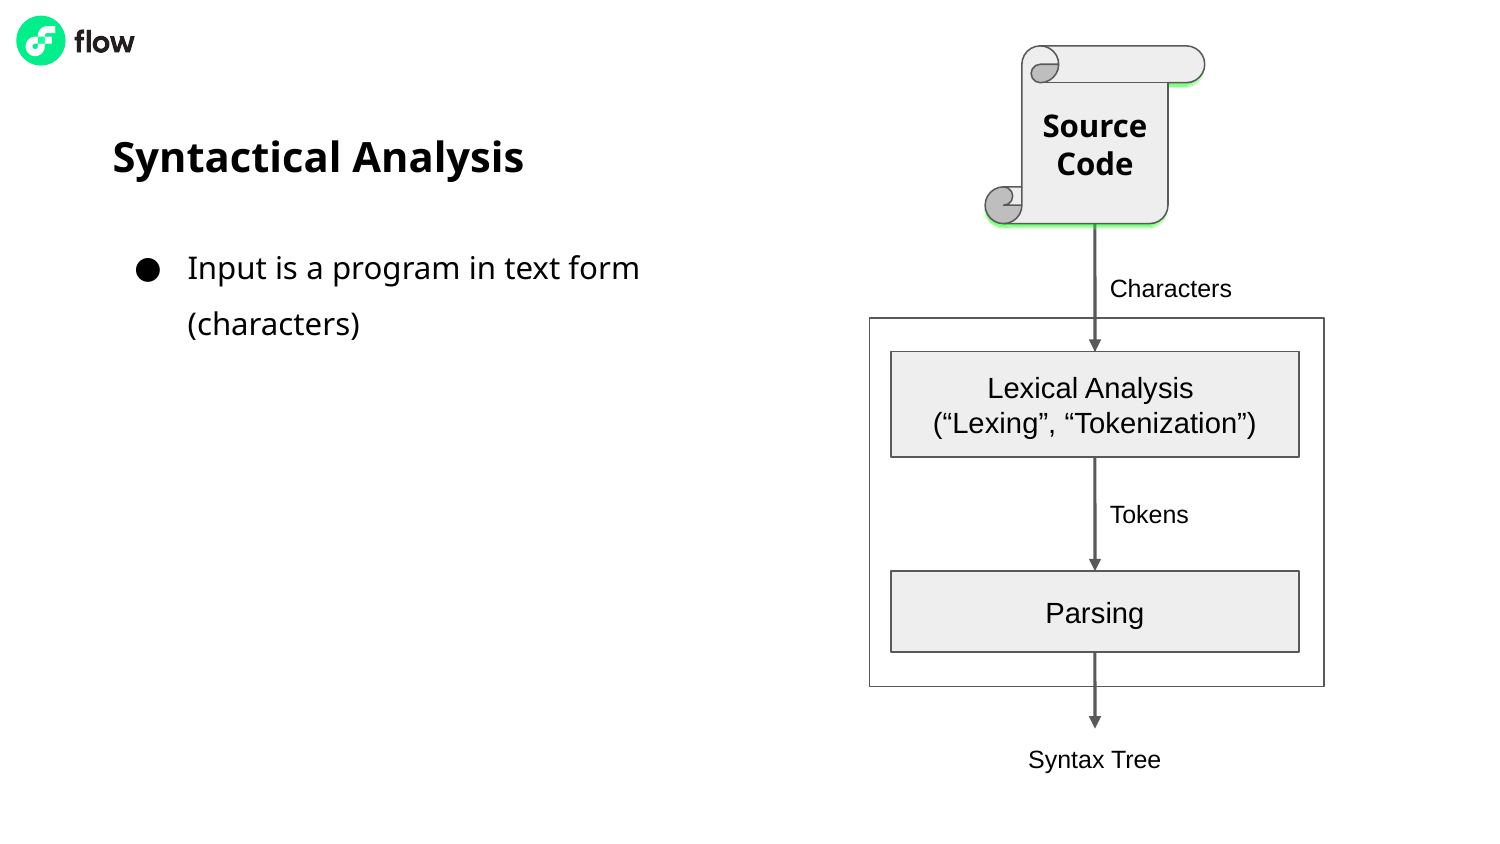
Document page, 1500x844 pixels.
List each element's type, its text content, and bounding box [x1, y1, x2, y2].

picture [14, 14, 137, 67]
text_box [869, 318, 1094, 687]
text_box Input is a program in text form (characters) [97, 214, 717, 777]
text_box Lexical Analysis (“Lexing”, “Tokenization”) [890, 351, 1299, 457]
text_box Characters [1094, 257, 1276, 318]
text_box [1096, 318, 1324, 687]
text_box Syntax Tree [1004, 728, 1186, 789]
text_box Syntactical Analysis [97, 115, 820, 197]
text_box Parsing [890, 571, 1299, 653]
text_box Tokens [1094, 483, 1276, 544]
text_box Source Code [1005, 45, 1205, 224]
